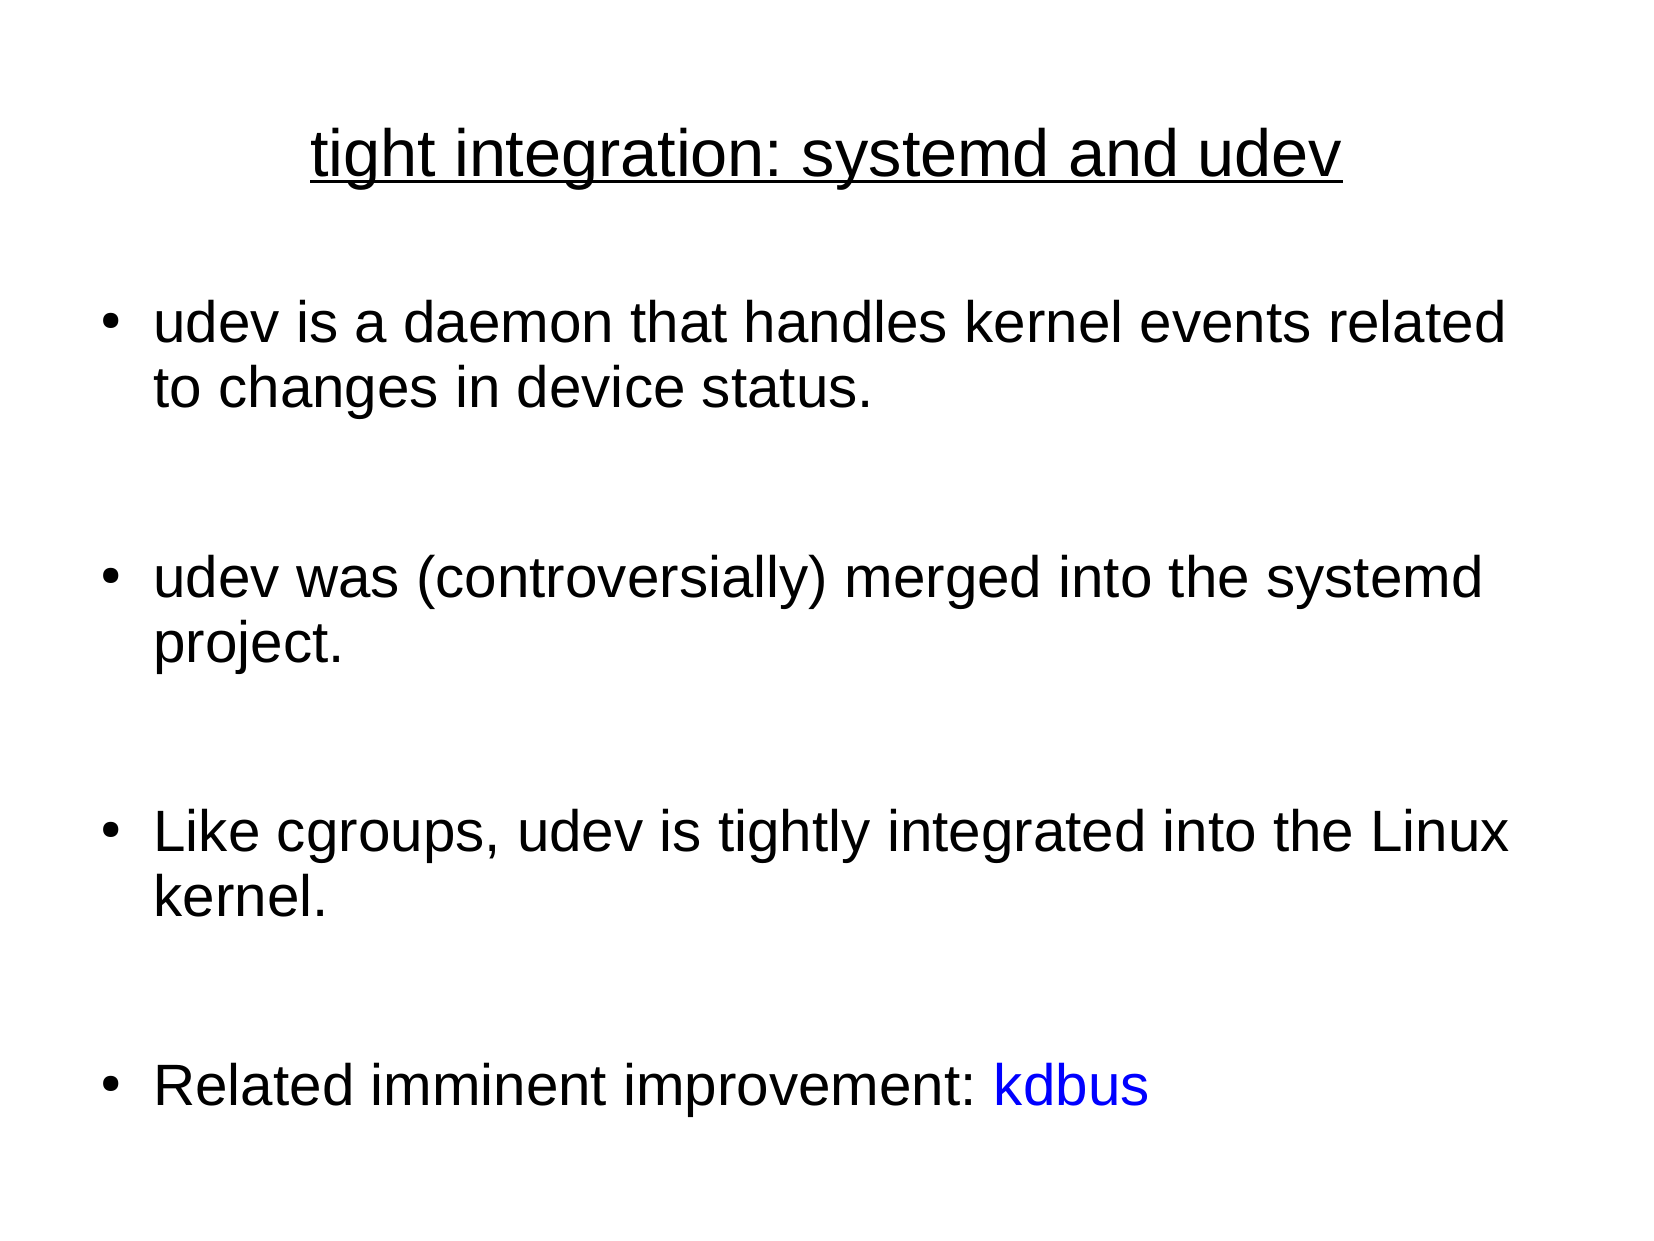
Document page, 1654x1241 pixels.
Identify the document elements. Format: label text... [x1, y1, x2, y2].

title tight integration: systemd and udev [82, 49, 1571, 257]
list udev is a daemon that handles kernel events related to changes in device status. udev was (controversially) merged into the systemd project. Like cgroups, udev is tightly integrated into the Linux kernel. Related imminent improvement: kdbus [82, 290, 1561, 1156]
